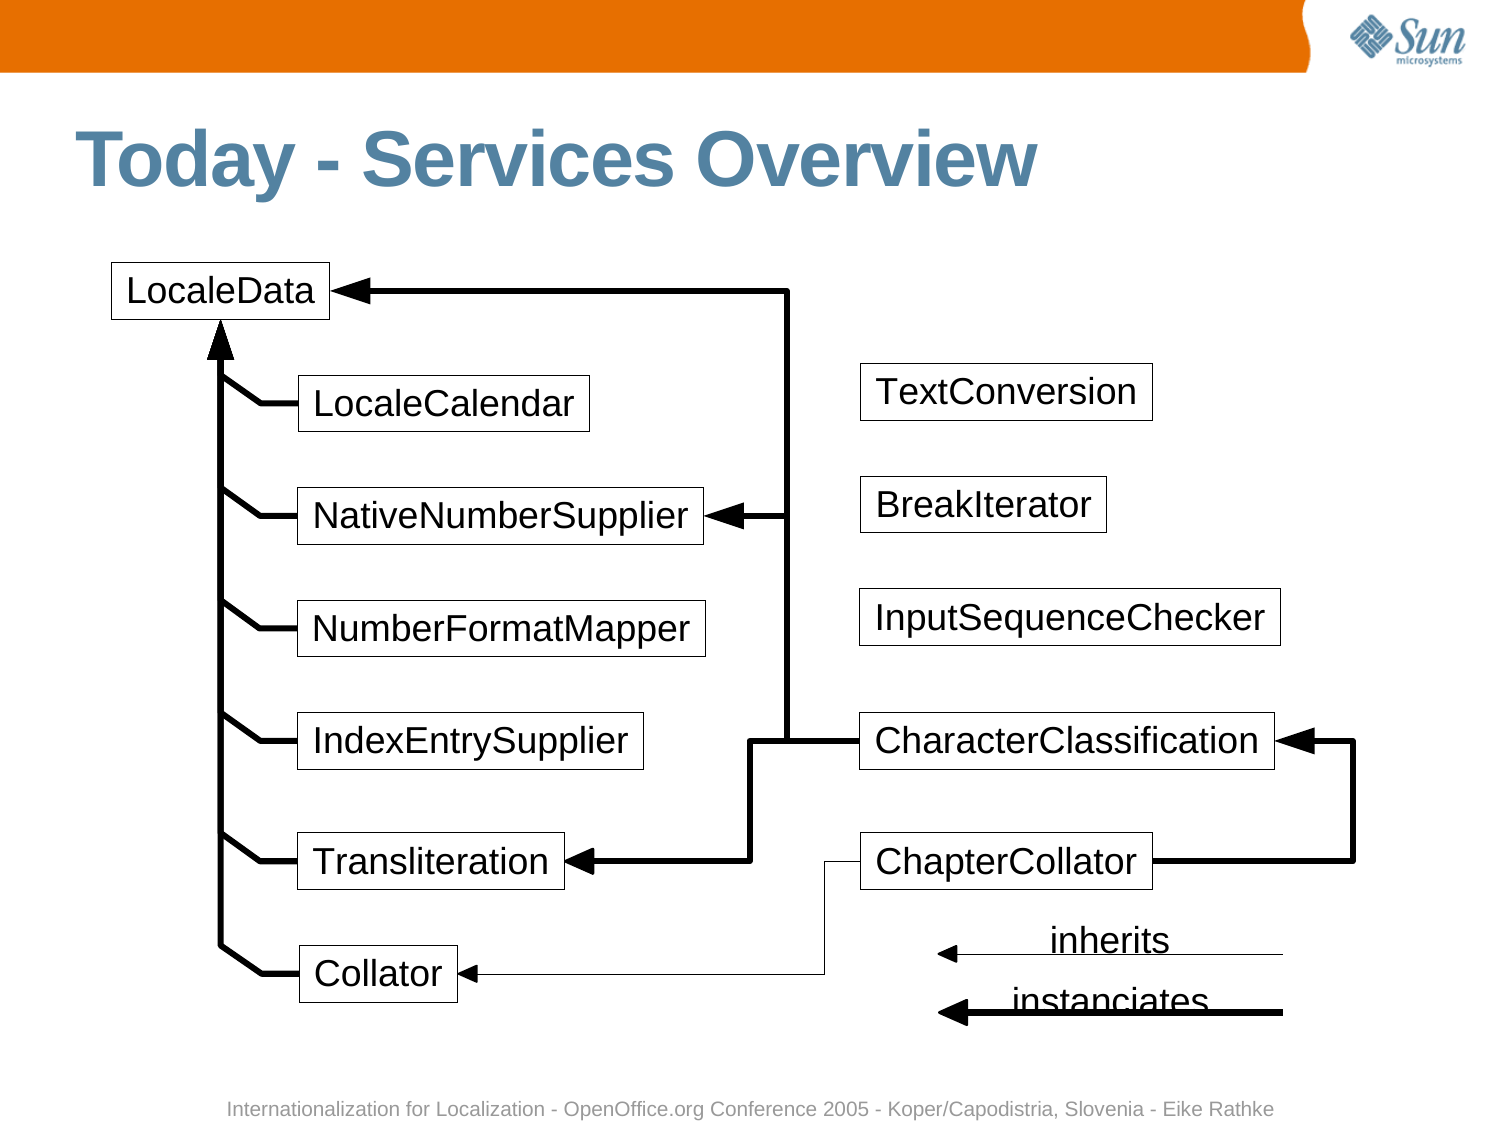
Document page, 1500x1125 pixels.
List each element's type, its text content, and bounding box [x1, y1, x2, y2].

text_box Transliteration [299, 832, 563, 890]
text_box IndexEntrySupplier [300, 712, 642, 770]
text_box TextConversion [862, 363, 1151, 421]
text_box NumberFormatMapper [300, 600, 703, 657]
text_box CharacterClassification [862, 712, 1272, 770]
text_box LocaleCalendar [300, 375, 588, 432]
text_box BreakIterator [862, 476, 1106, 533]
text_box LocaleData [112, 262, 329, 320]
text_box ChapterCollator [862, 832, 1151, 890]
text_box InputSequenceChecker [862, 588, 1278, 646]
picture [0, 0, 1500, 75]
text_box NativeNumberSupplier [300, 487, 701, 545]
text_box Collator [300, 945, 457, 1003]
title Today - Services Overview [222, 292, 784, 376]
title Today - Services Overview [75, 122, 1438, 376]
